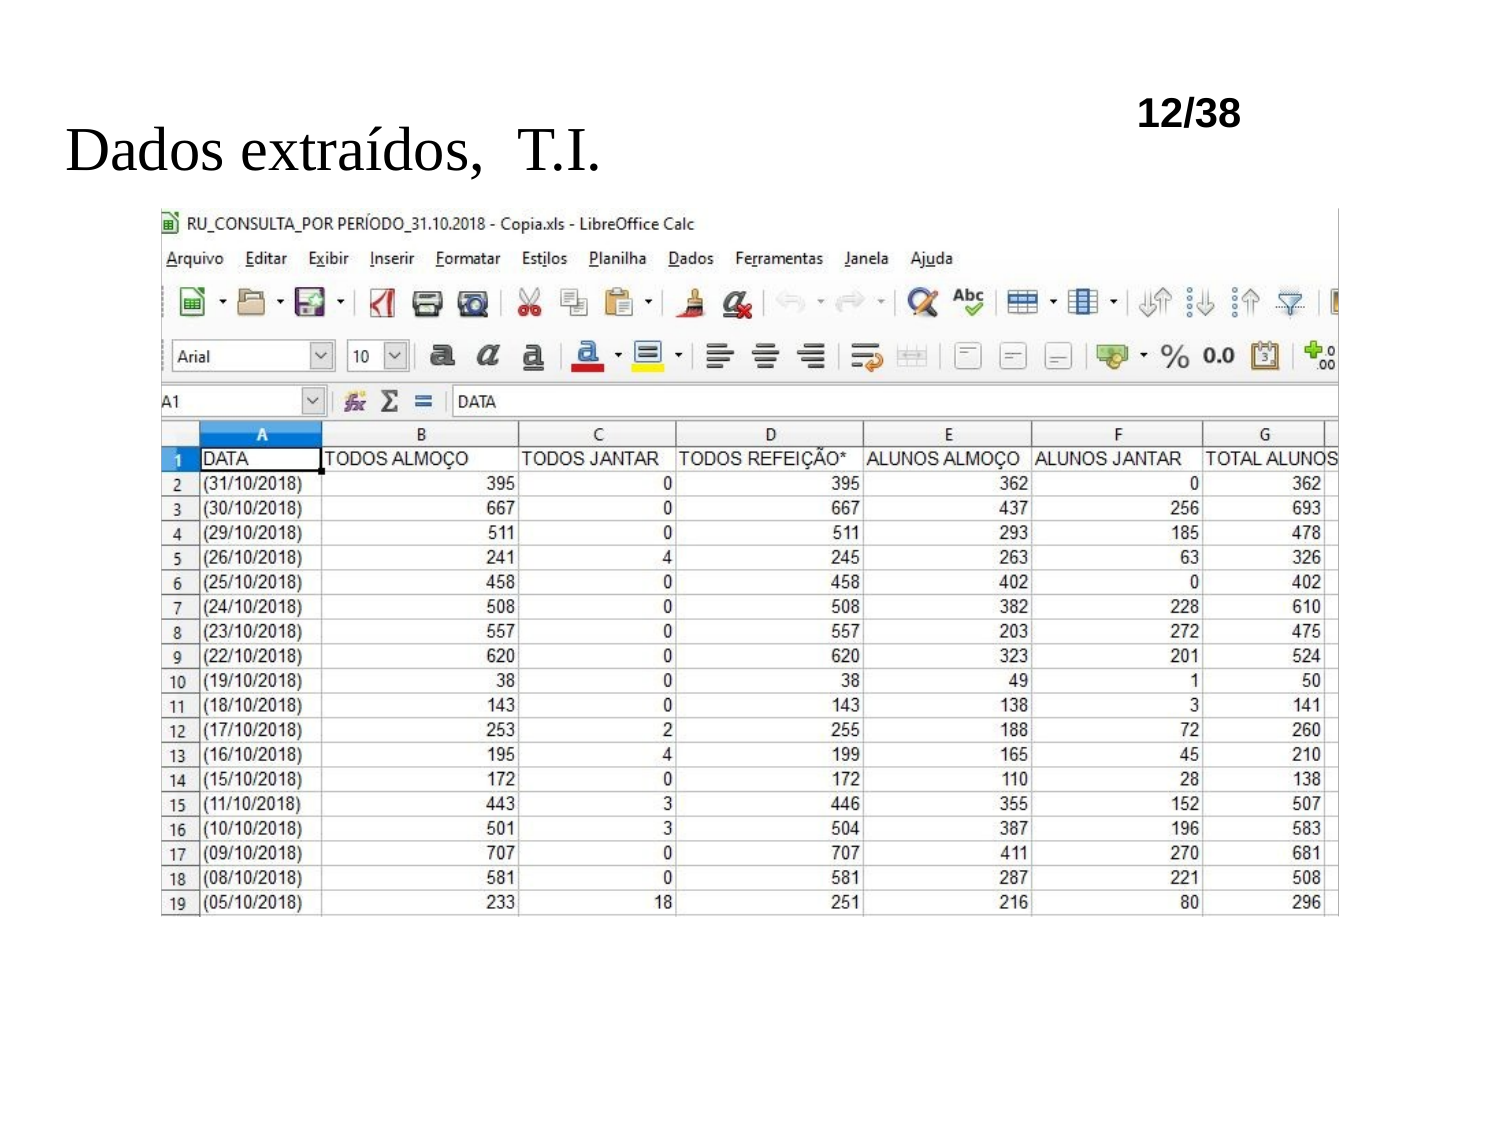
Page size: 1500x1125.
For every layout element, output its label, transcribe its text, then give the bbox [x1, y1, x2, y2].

text_box Dados extraídos, T.I. [51, 97, 1449, 223]
text_box [161, 223, 1339, 917]
text_box 12/38 [1122, 82, 1335, 144]
